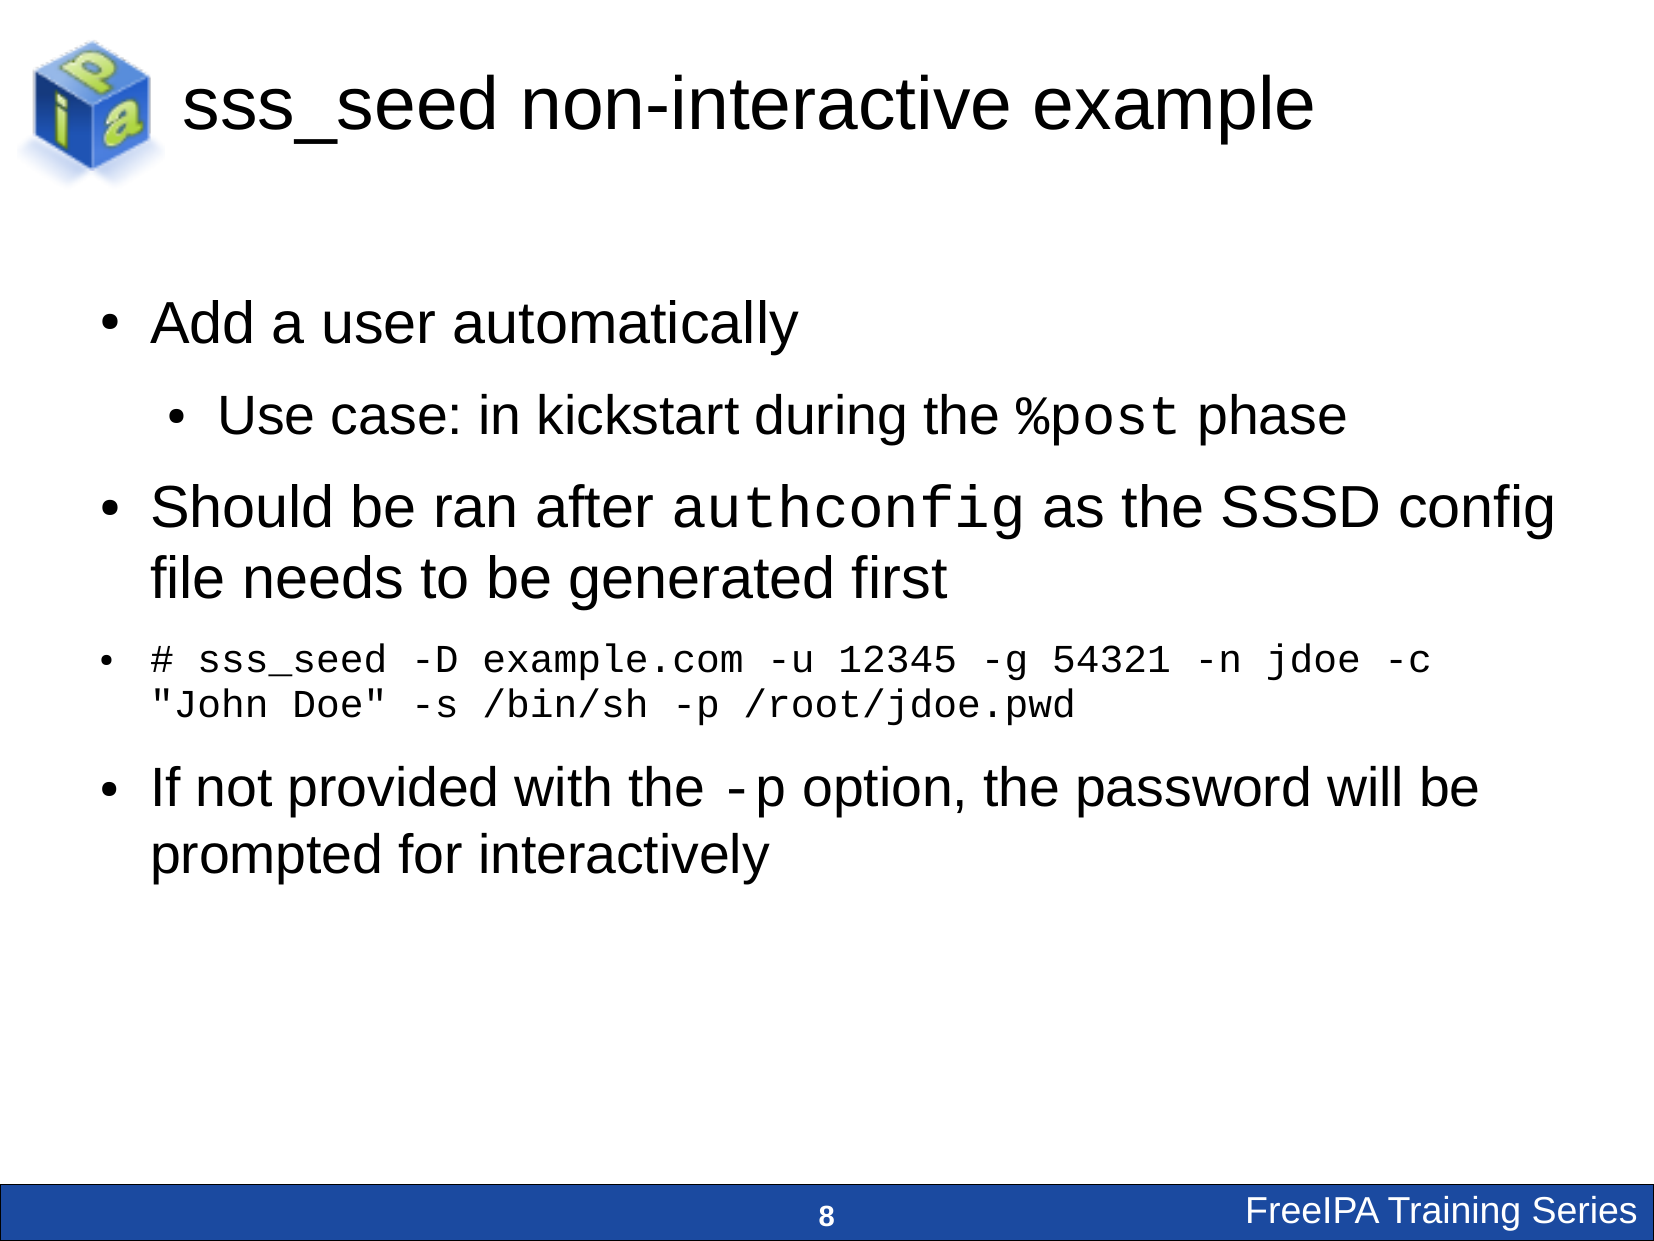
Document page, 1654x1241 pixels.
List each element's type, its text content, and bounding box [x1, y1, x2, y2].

title sss_seed non-interactive example [182, 31, 1579, 177]
picture [17, 34, 165, 193]
list Add a user automatically Use case: in kickstart during the %post phase Should be ran after authconfig as the SSSD config file needs to be generated first # sss_seed -D example.com -u 12345 -g 54321 -n jdoe -c "John Doe" -s /bin/sh -p /root/jdoe.pwd If not provided with the -p option, the password will be prompted for interactively [82, 290, 1571, 887]
